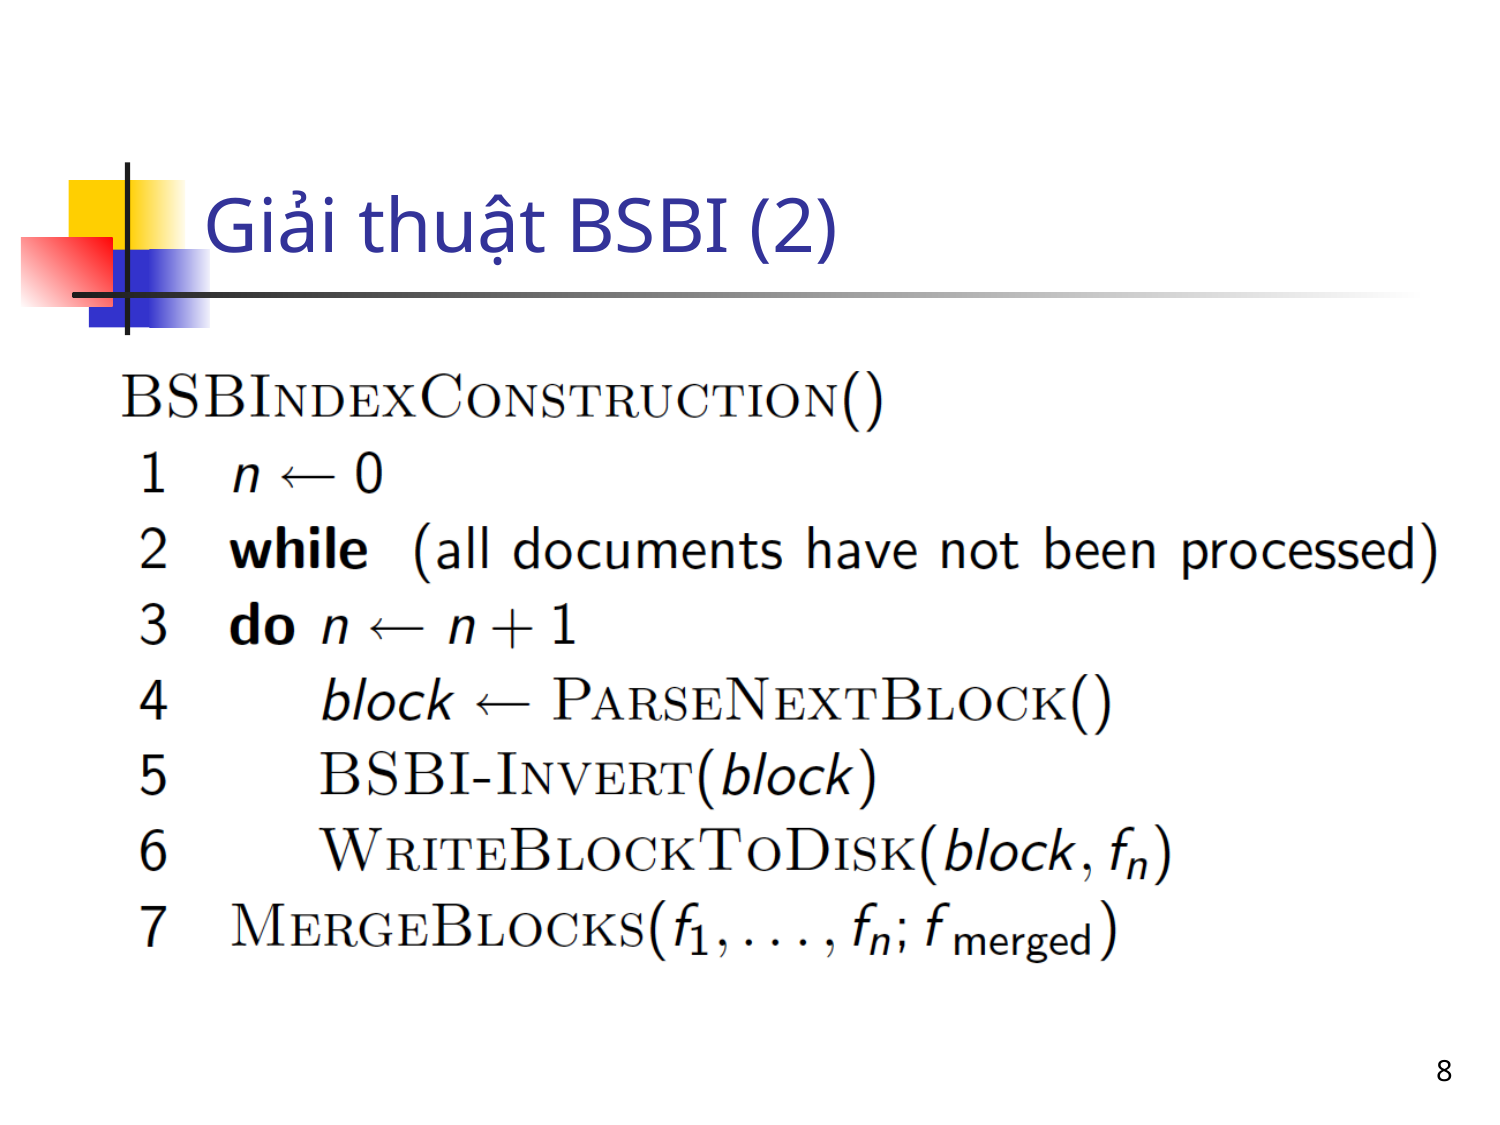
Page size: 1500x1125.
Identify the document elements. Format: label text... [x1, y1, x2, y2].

slide_number <number> [1155, 1024, 1468, 1100]
text_box Giải thuật BSBI (2) [188, 35, 1468, 275]
picture [112, 363, 1452, 976]
